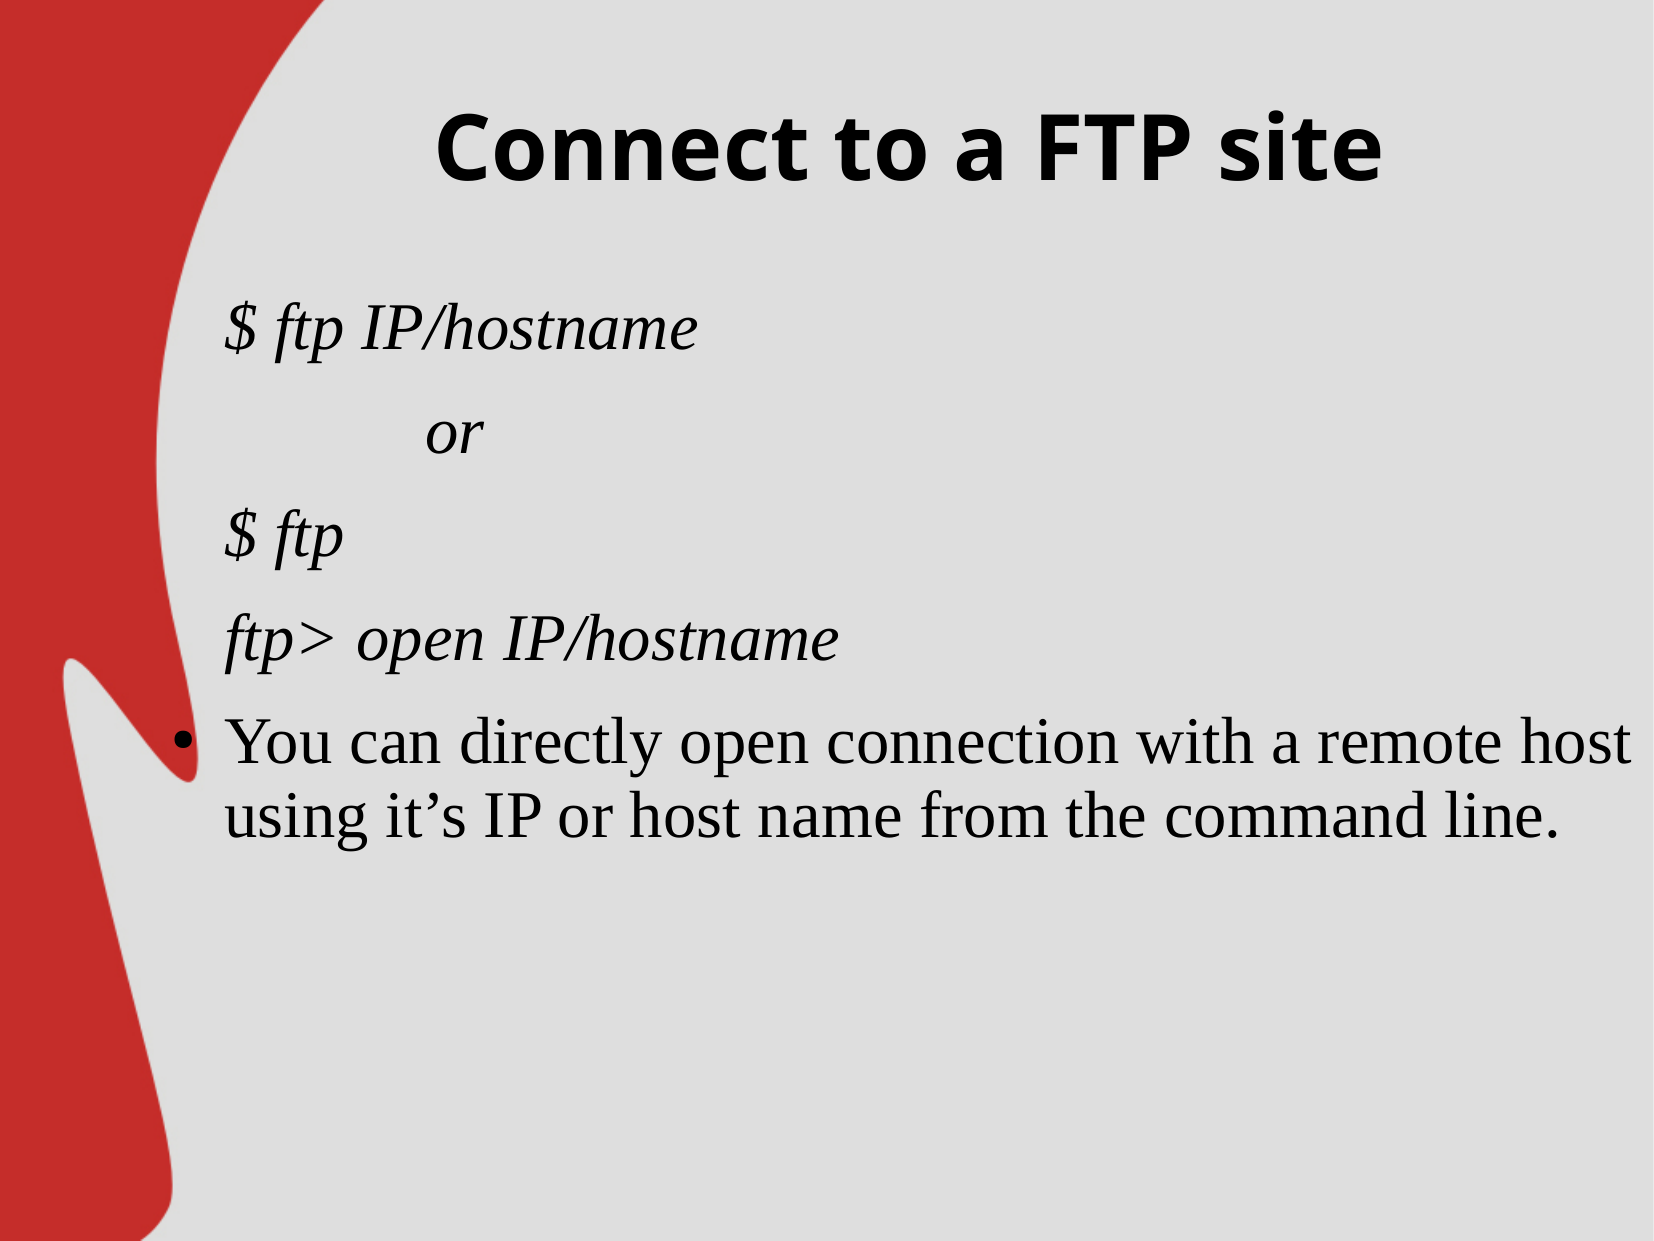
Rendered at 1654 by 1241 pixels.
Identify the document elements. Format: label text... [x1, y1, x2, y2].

title Connect to a FTP site [165, 40, 1654, 249]
list $ ftp IP/hostname or $ ftp ftp> open IP/hostname You can directly open connection with a remote host using it’s IP or host name from the command line. [153, 290, 1642, 1010]
picture [0, 0, 1654, 1241]
